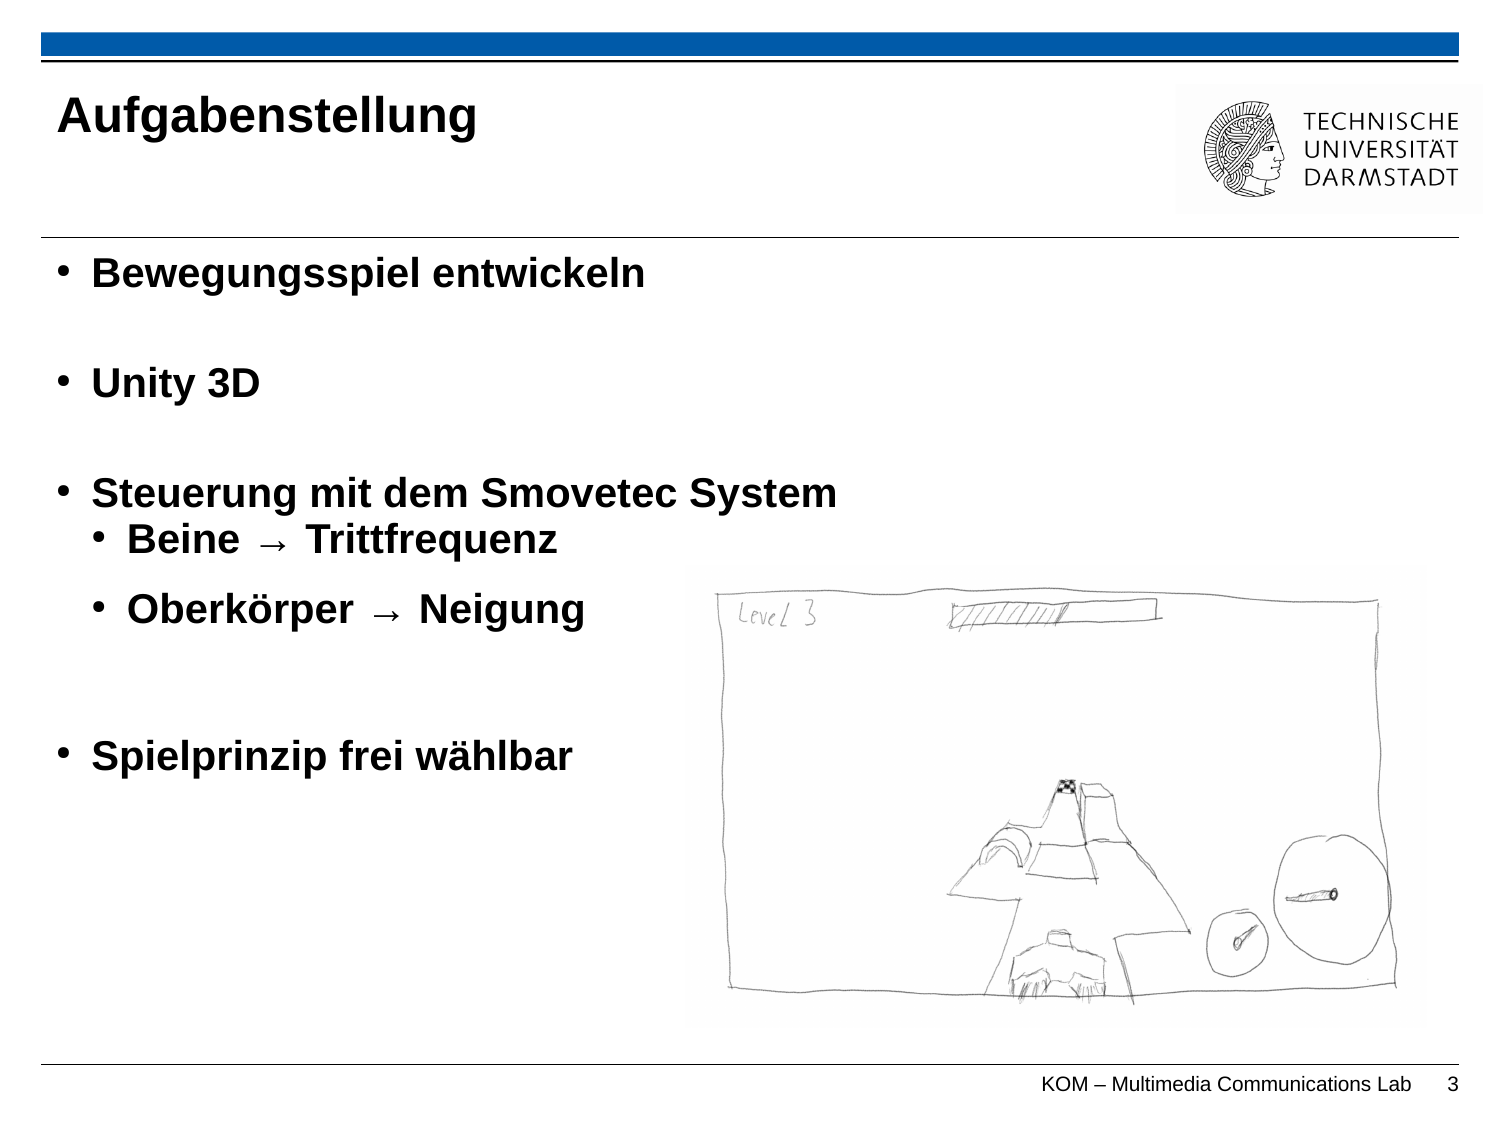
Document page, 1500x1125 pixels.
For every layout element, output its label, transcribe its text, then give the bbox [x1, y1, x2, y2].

list Bewegungsspiel entwickeln Unity 3D Steuerung mit dem Smovetec System Beine → Trittfrequenz Oberkörper → Neigung Spielprinzip frei wählbar [41, 243, 1459, 1059]
picture [685, 565, 1427, 1028]
title Aufgabenstellung [41, 80, 1170, 218]
picture [1175, 84, 1483, 214]
